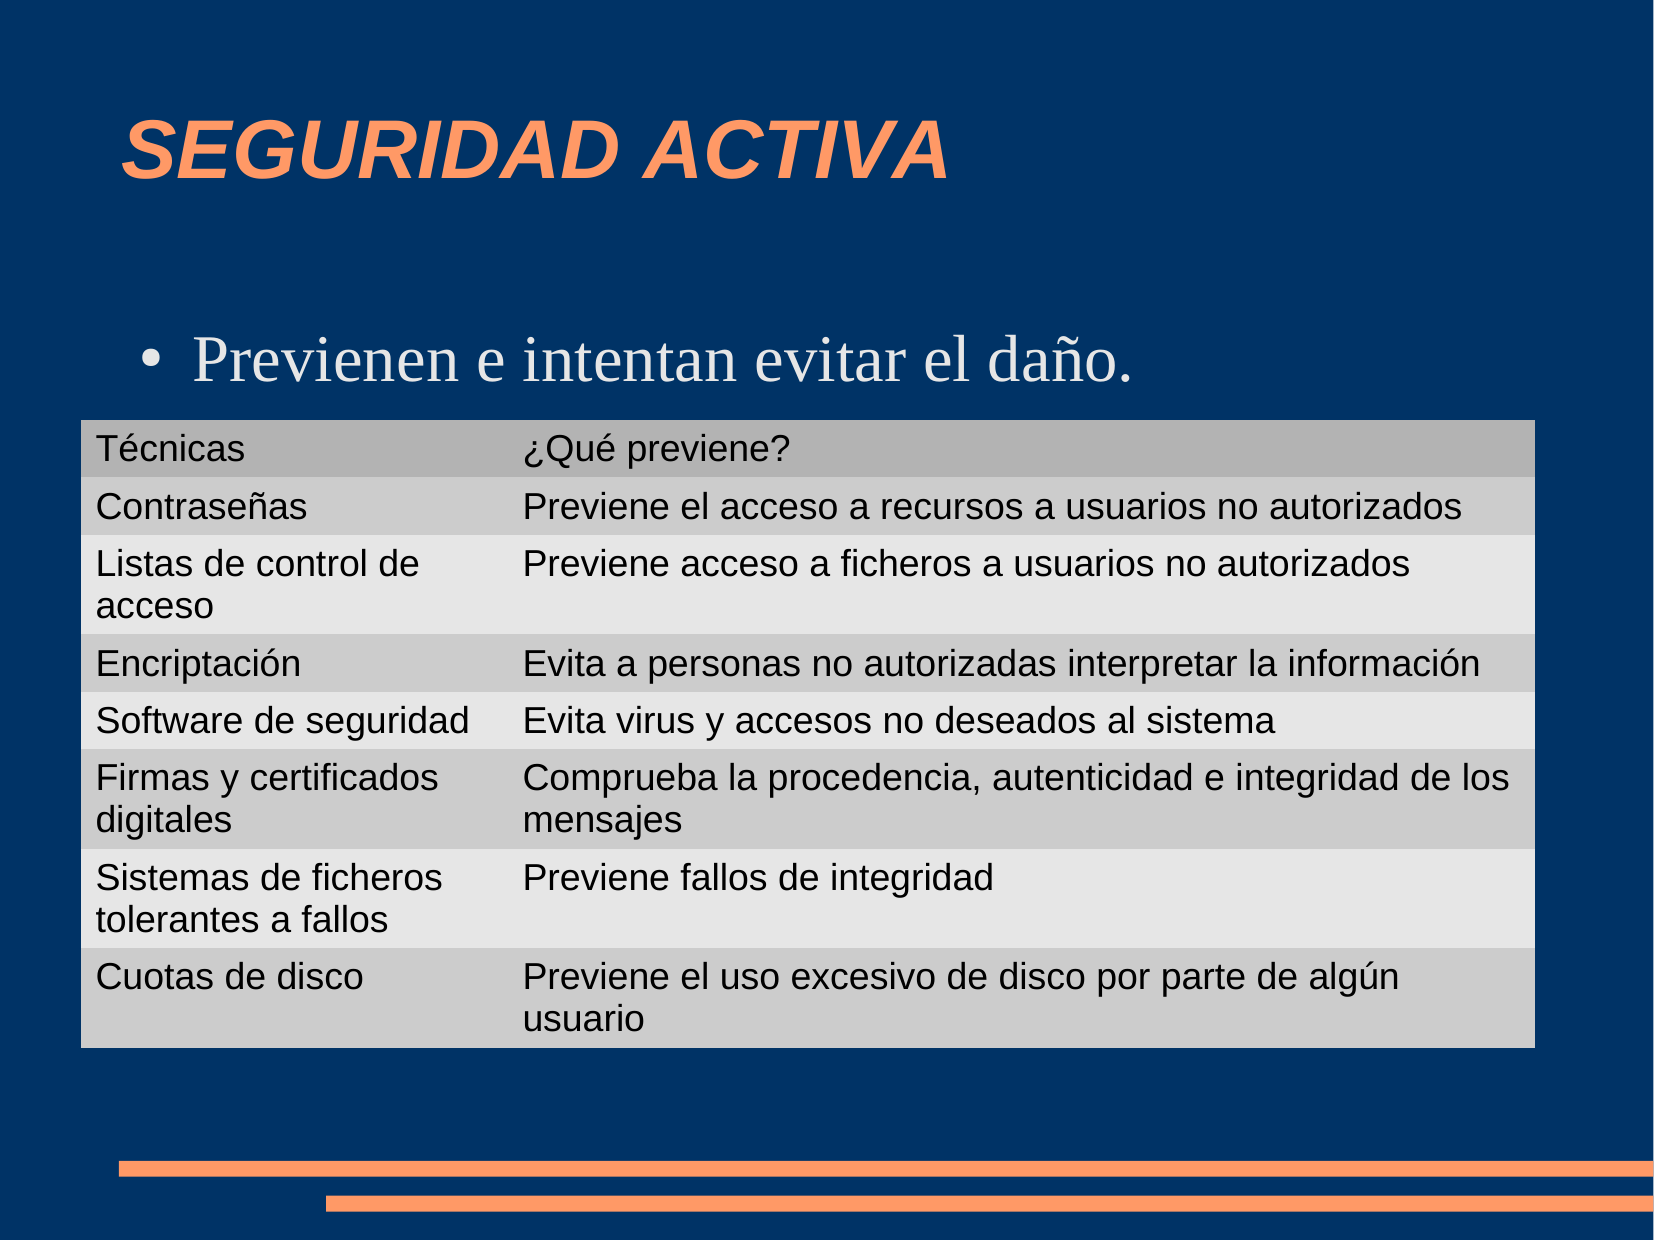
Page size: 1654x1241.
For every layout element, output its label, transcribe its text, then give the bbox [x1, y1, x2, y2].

table_cell Previene el uso excesivo de disco por parte de algún usuario [508, 948, 1535, 1048]
title SEGURIDAD ACTIVA [121, 53, 1534, 246]
table_cell Cuotas de disco [81, 948, 508, 1048]
table_cell Previene acceso a ficheros a usuarios no autorizados [508, 535, 1535, 634]
table_cell Comprueba la procedencia, autenticidad e integridad de los mensajes [508, 749, 1535, 849]
table_cell Firmas y certificados digitales [81, 749, 508, 849]
table_cell Sistemas de ficheros tolerantes a fallos [81, 849, 508, 948]
table_cell Encriptación [81, 634, 508, 692]
table_header Técnicas [81, 420, 508, 477]
table_cell Listas de control de acceso [81, 535, 508, 634]
table_cell Software de seguridad [81, 692, 508, 749]
table_cell Previene fallos de integridad [508, 849, 1535, 948]
table_cell Contraseñas [81, 477, 508, 535]
table_cell Evita virus y accesos no deseados al sistema [508, 692, 1535, 749]
list Previenen e intentan evitar el daño. [121, 322, 1561, 1118]
table_cell Evita a personas no autorizadas interpretar la información [508, 634, 1535, 692]
table_header ¿Qué previene? [508, 420, 1535, 477]
table_cell Previene el acceso a recursos a usuarios no autorizados [508, 477, 1535, 535]
